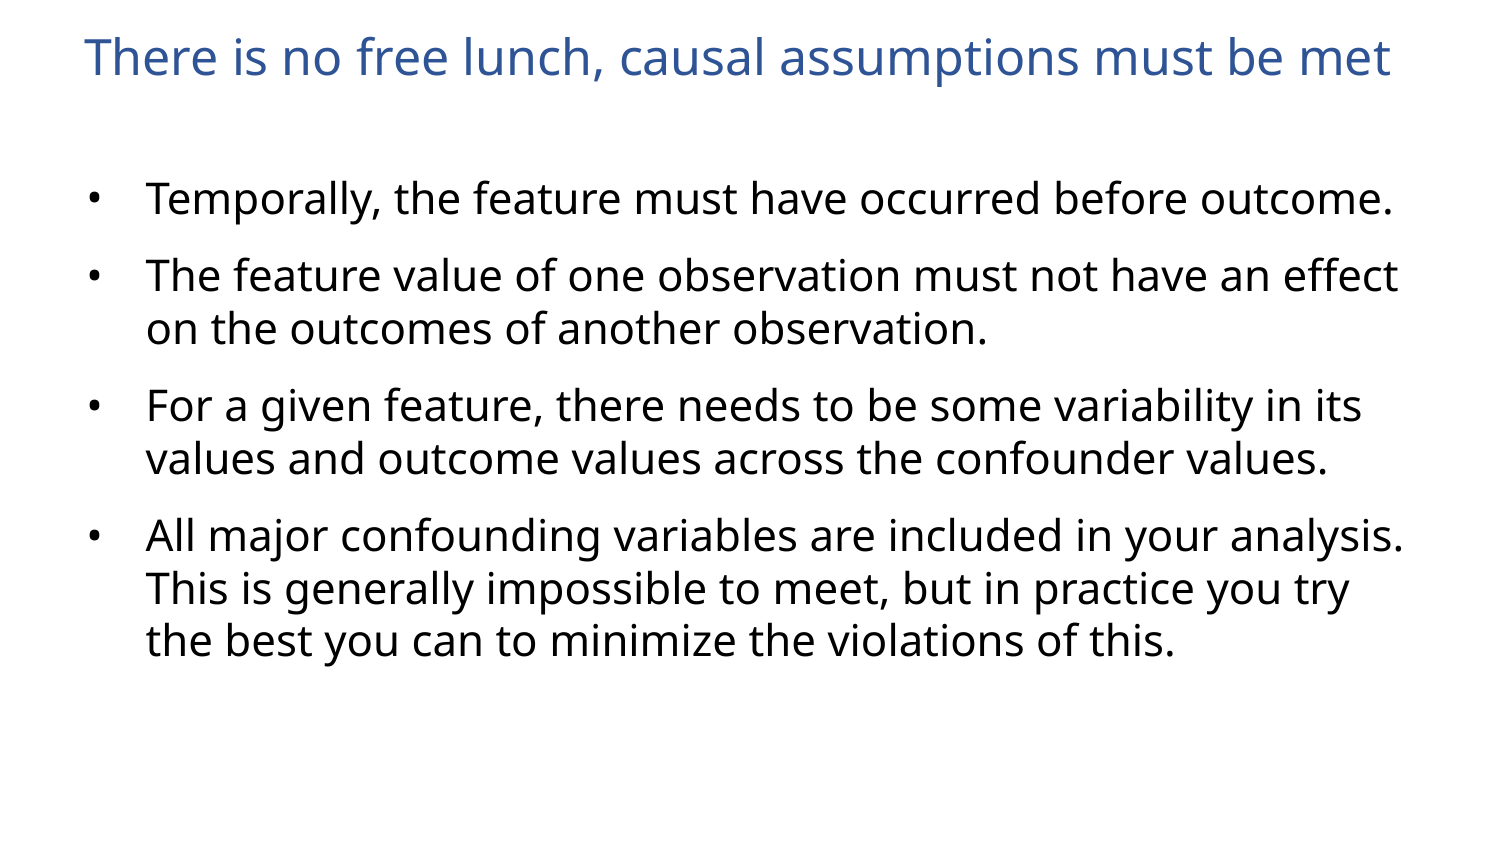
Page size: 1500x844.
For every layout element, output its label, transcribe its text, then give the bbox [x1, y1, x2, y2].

text_box Temporally, the feature must have occurred before outcome. The feature value of one observation must not have an effect on the outcomes of another observation. For a given feature, there needs to be some variability in its values and outcome values across the confounder values. All major confounding variables are included in your analysis. This is generally impossible to meet, but in practice you try the best you can to minimize the violations of this. [59, 164, 1441, 779]
title There is no free lunch, causal assumptions must be met [72, 26, 1464, 119]
